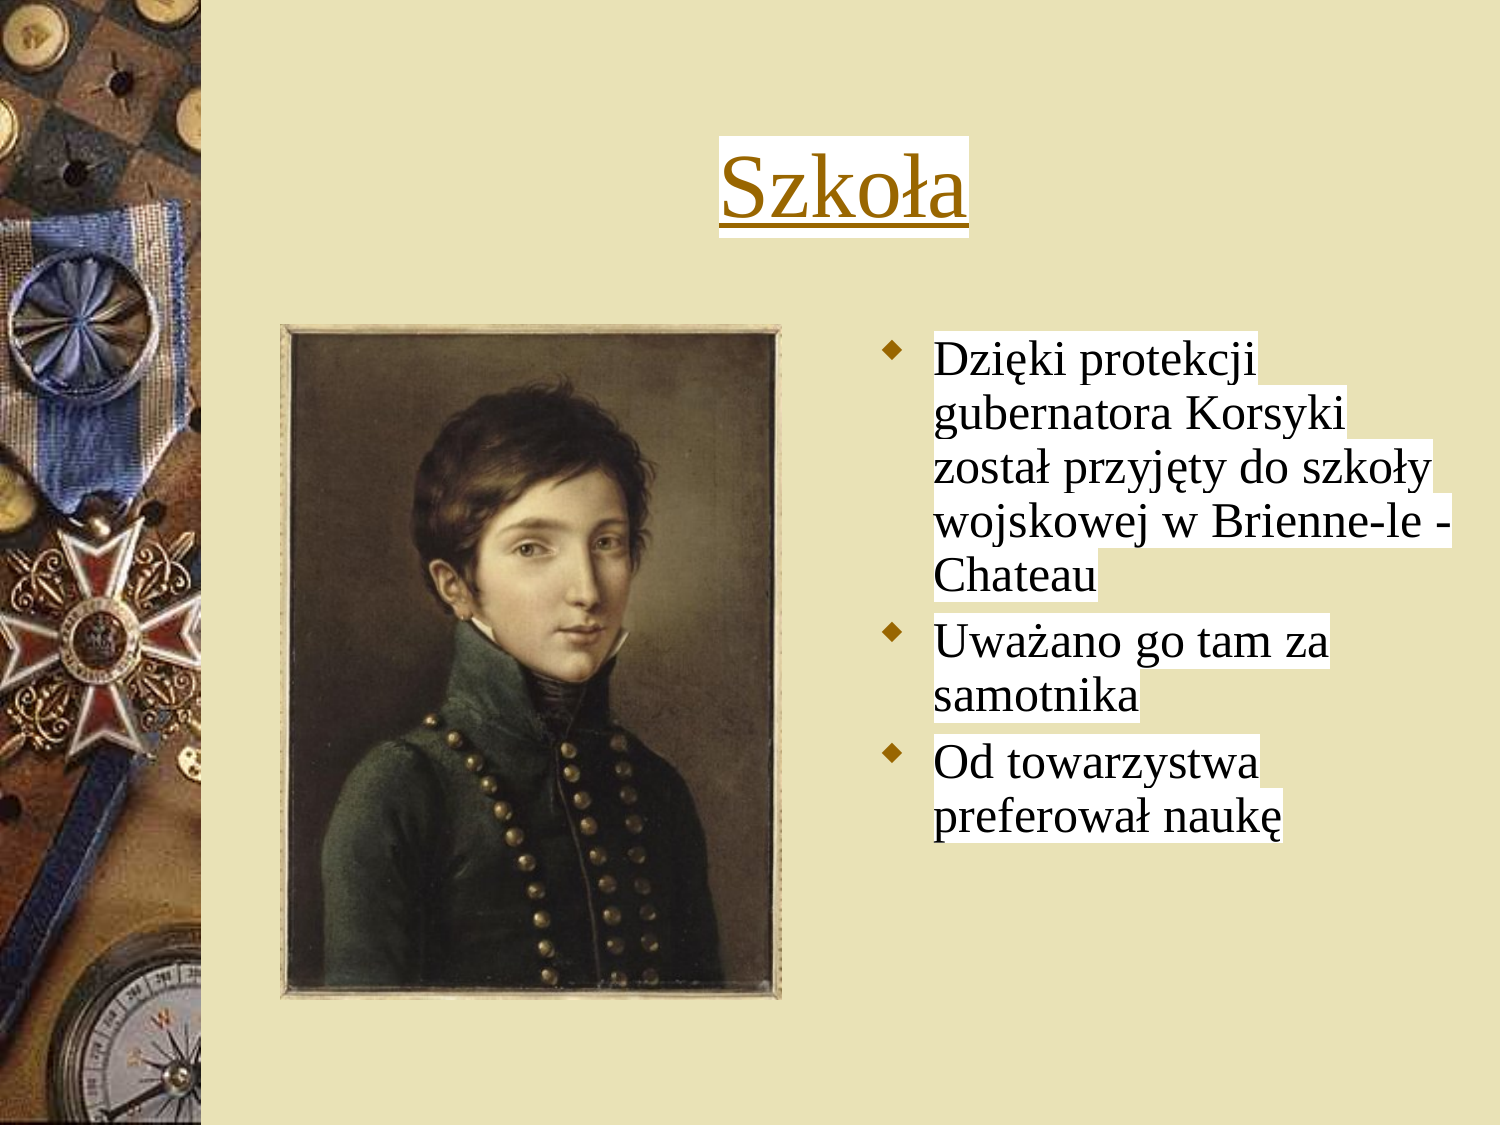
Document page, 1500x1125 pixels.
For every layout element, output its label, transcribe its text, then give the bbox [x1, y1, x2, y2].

list Dzięki protekcji gubernatora Korsyki został przyjęty do szkoły wojskowej w Brienne-le -Chateau Uważano go tam za samotnika Od towarzystwa preferował naukę [862, 324, 1476, 1000]
picture [0, 0, 201, 1125]
picture [280, 324, 782, 1000]
title Szkoła [224, 87, 1463, 275]
